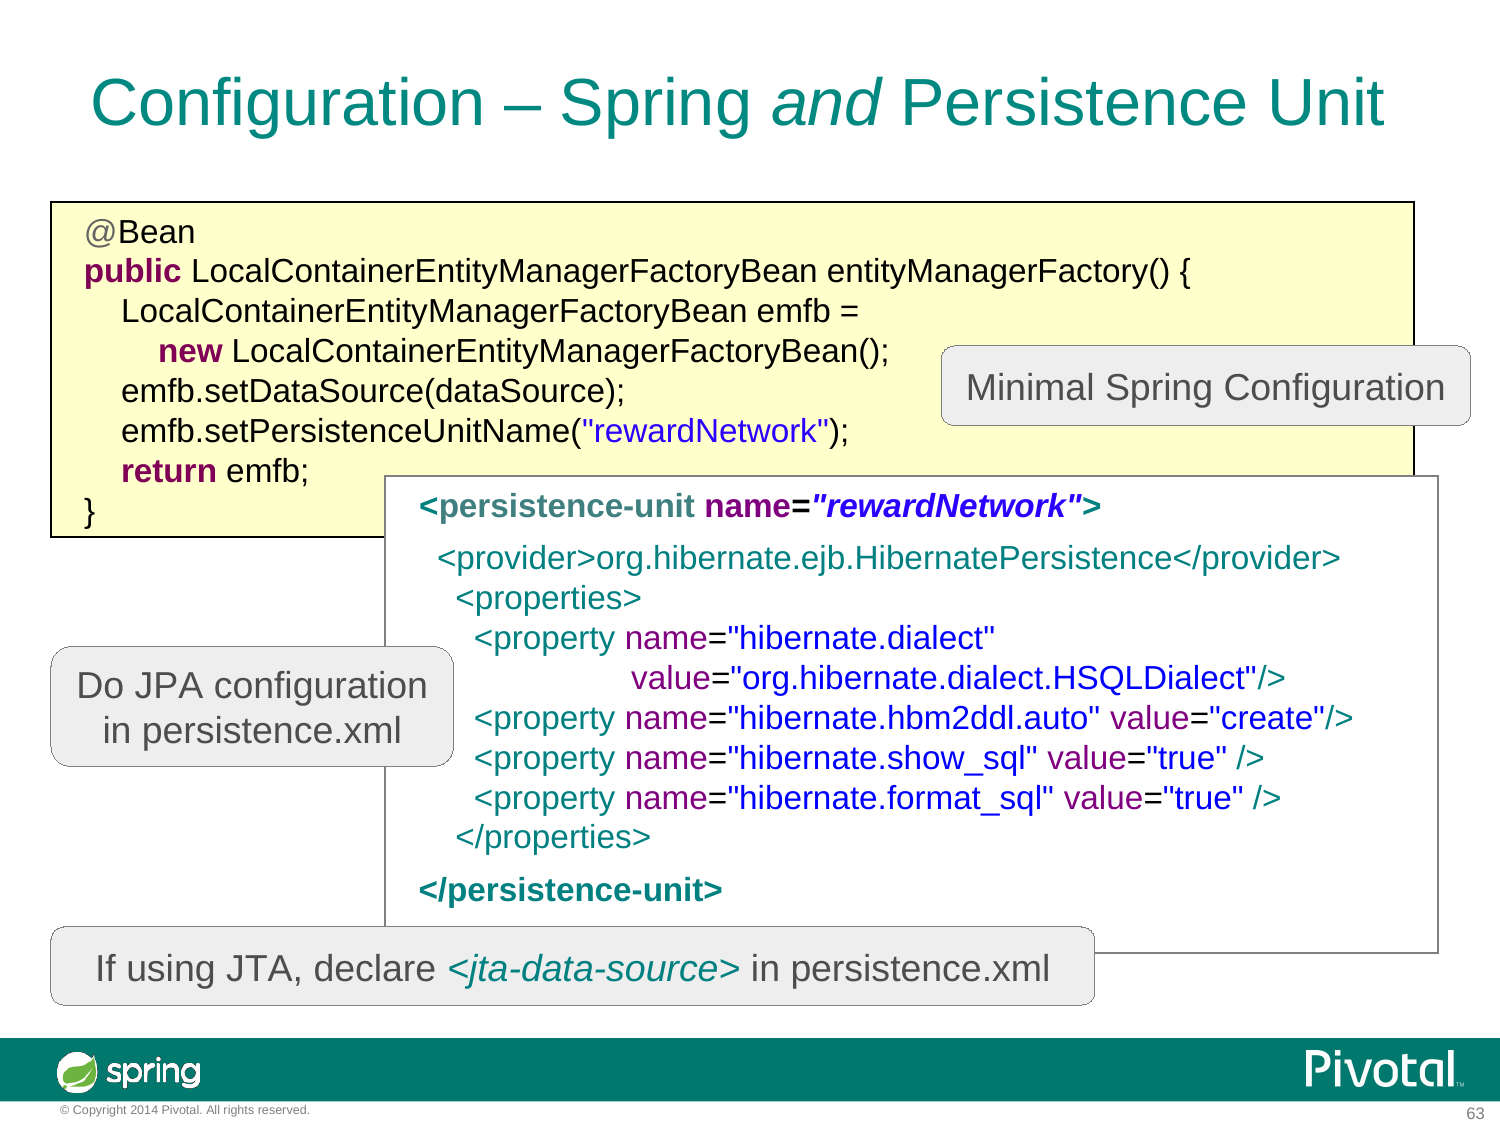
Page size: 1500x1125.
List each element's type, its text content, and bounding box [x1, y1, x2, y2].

list <persistence-unit name="rewardNetwork"> <provider>org.hibernate.ejb.HibernatePersistence</provider> <properties> <property name="hibernate.dialect" value="org.hibernate.dialect.HSQLDialect"/> <property name="hibernate.hbm2ddl.auto" value="create"/> <property name="hibernate.show_sql" value="true" /> <property name="hibernate.format_sql" value="true" /> </properties> </persistence-unit> [384, 476, 1439, 953]
text_box Minimal Spring Configuration [941, 345, 1471, 426]
picture [1306, 1050, 1464, 1087]
picture [32, 1041, 210, 1103]
title Configuration – Spring and Persistence Unit [75, 45, 1426, 233]
text_box If using JTA, declare <jta-data-source> in persistence.xml [50, 926, 1095, 1006]
text_box @Bean public LocalContainerEntityManagerFactoryBean entityManagerFactory() { LocalContainerEntityManagerFactoryBean emfb = new LocalContainerEntityManagerFactoryBean(); emfb.setDataSource(dataSource); emfb.setPersistenceUnitName("rewardNetwork"); return emfb; } [50, 202, 1415, 537]
text_box Do JPA configuration in persistence.xml [50, 646, 454, 767]
